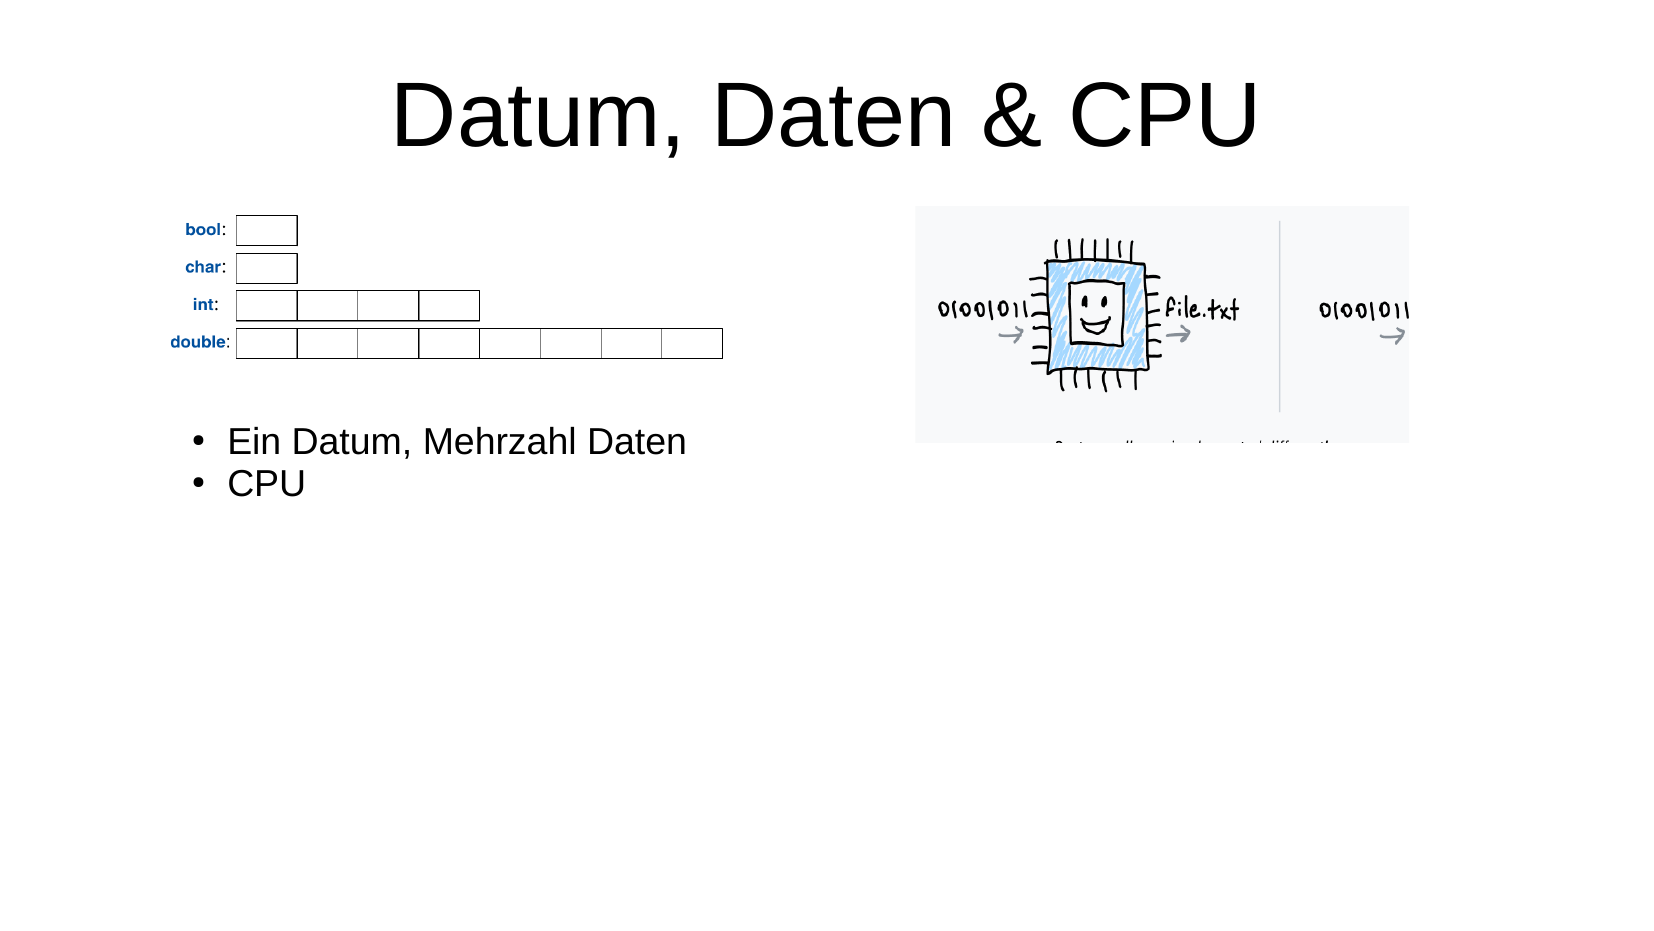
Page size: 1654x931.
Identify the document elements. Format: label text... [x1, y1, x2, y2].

picture [915, 206, 1410, 443]
text_box Ein Datum, Mehrzahl Daten CPU [177, 413, 975, 555]
picture [118, 183, 782, 387]
title Datum, Daten & CPU [82, 37, 1571, 193]
